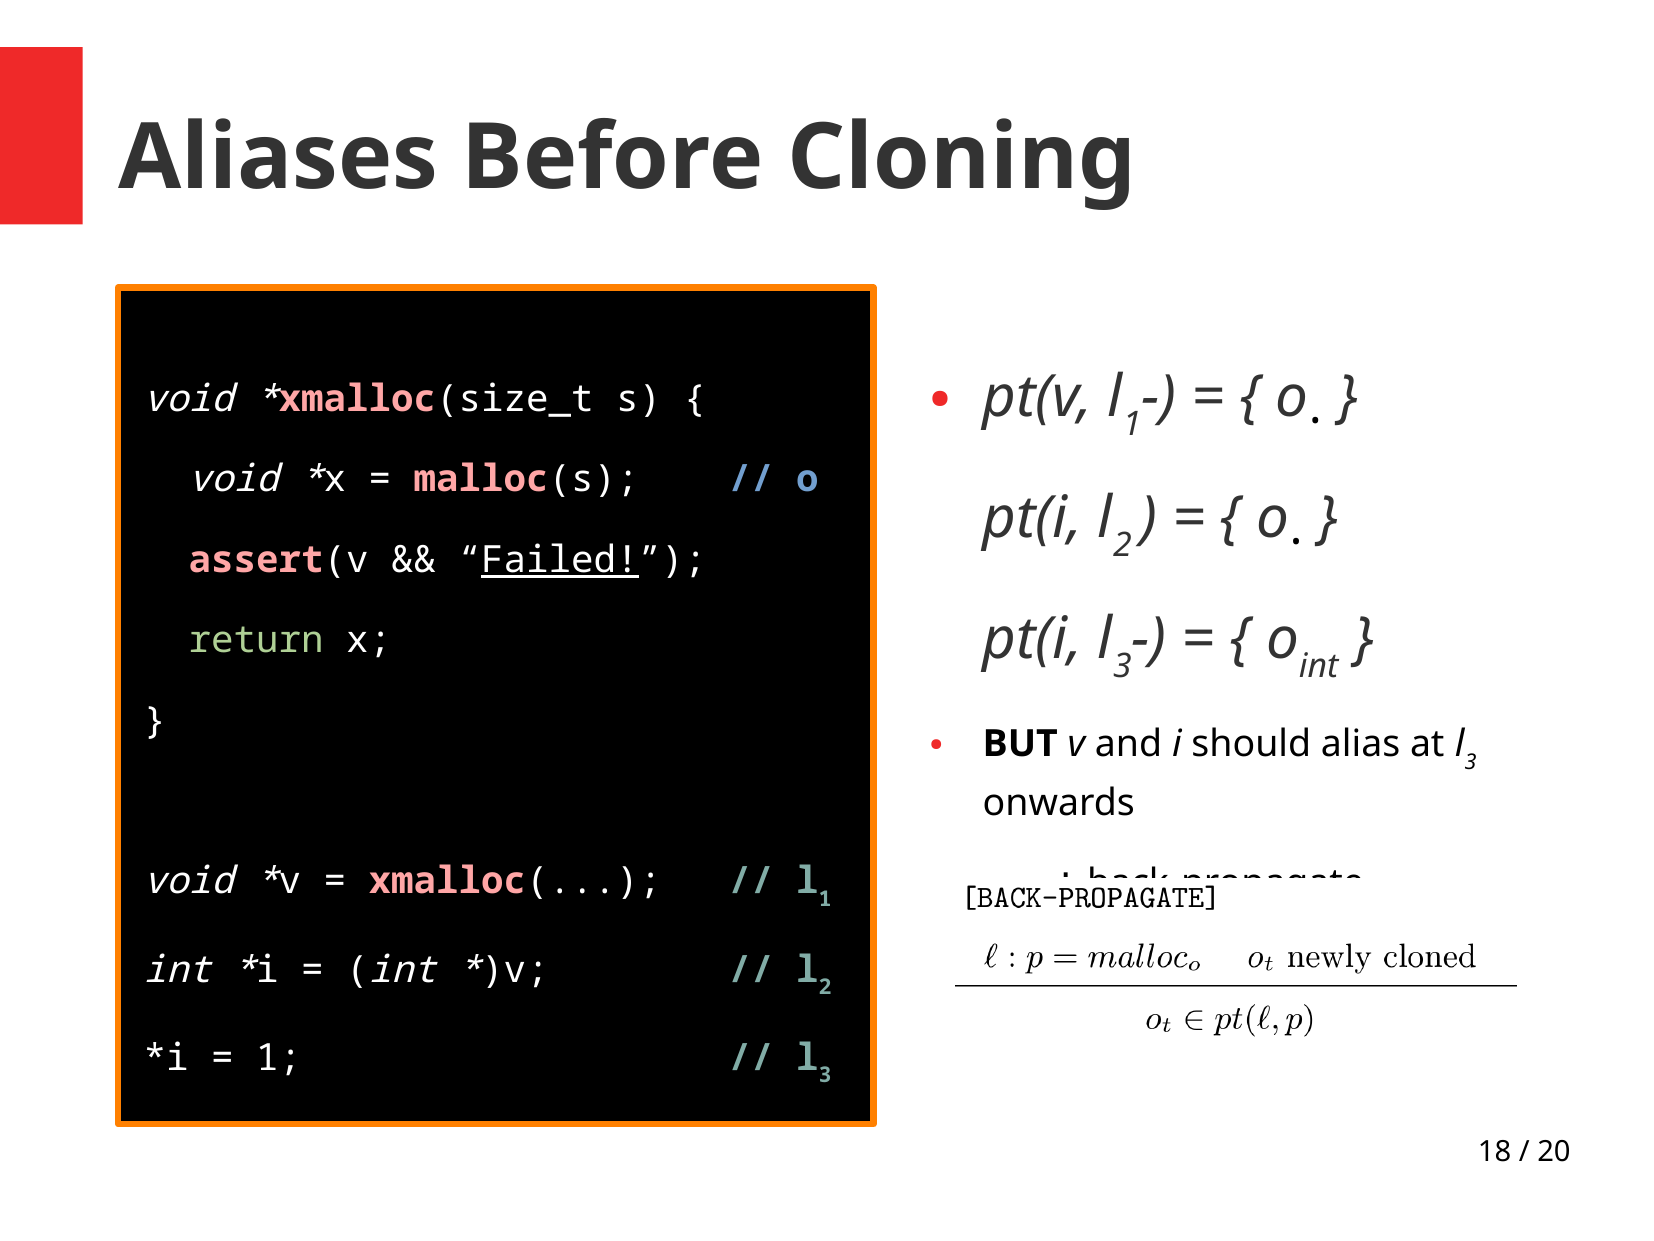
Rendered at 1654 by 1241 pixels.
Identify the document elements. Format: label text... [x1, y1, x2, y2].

list void *xmalloc(size_t s) { void *x = malloc(s); // o assert(v && “Failed!”); return x; } void *v = xmalloc(...); // l1 int *i = (int *)v; // l2 *i = 1; // l3 [118, 287, 874, 1125]
picture [939, 878, 1526, 1060]
list pt(v, l1-) = { o• } pt(i, l2 ) = { o• } pt(i, l3-) = { oint } BUT v and i should alias at l3 onwards ∴ back-propagate [911, 354, 1606, 1074]
title Aliases Before Cloning [118, 49, 1571, 257]
